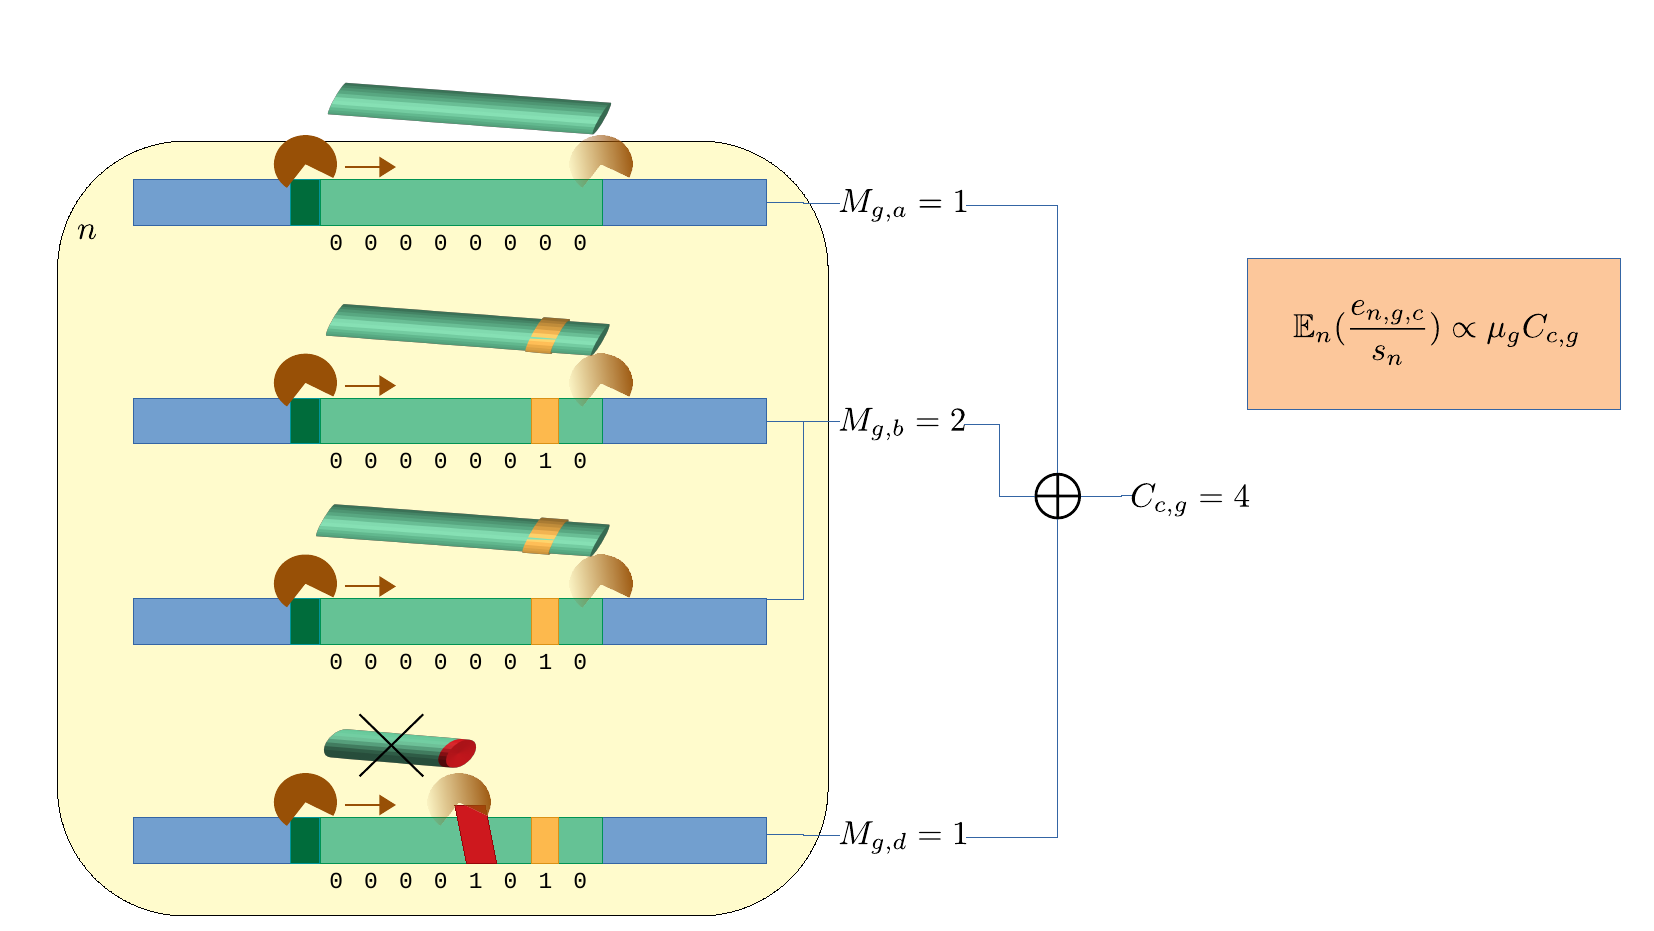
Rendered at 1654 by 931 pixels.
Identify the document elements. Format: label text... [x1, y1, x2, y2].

text_box [893, 206, 906, 218]
text_box [954, 821, 967, 845]
text_box [57, 135, 829, 916]
text_box 00000000 [314, 223, 607, 265]
text_box [893, 419, 904, 436]
text_box 00000010 [314, 442, 607, 484]
text_box 00000010 [314, 643, 607, 685]
text_box [839, 189, 873, 212]
text_box [951, 408, 965, 431]
text_box [871, 425, 883, 441]
text_box [1155, 501, 1166, 512]
text_box [893, 832, 906, 850]
text_box [871, 838, 884, 854]
text_box 00001010 [314, 861, 607, 903]
text_box [1131, 483, 1156, 508]
text_box [839, 821, 874, 845]
text_box [955, 189, 967, 212]
text_box [871, 206, 883, 222]
text_box [1034, 472, 1081, 520]
text_box [1247, 258, 1621, 410]
text_box [839, 407, 873, 431]
text_box [1234, 484, 1250, 507]
text_box [1174, 501, 1187, 517]
